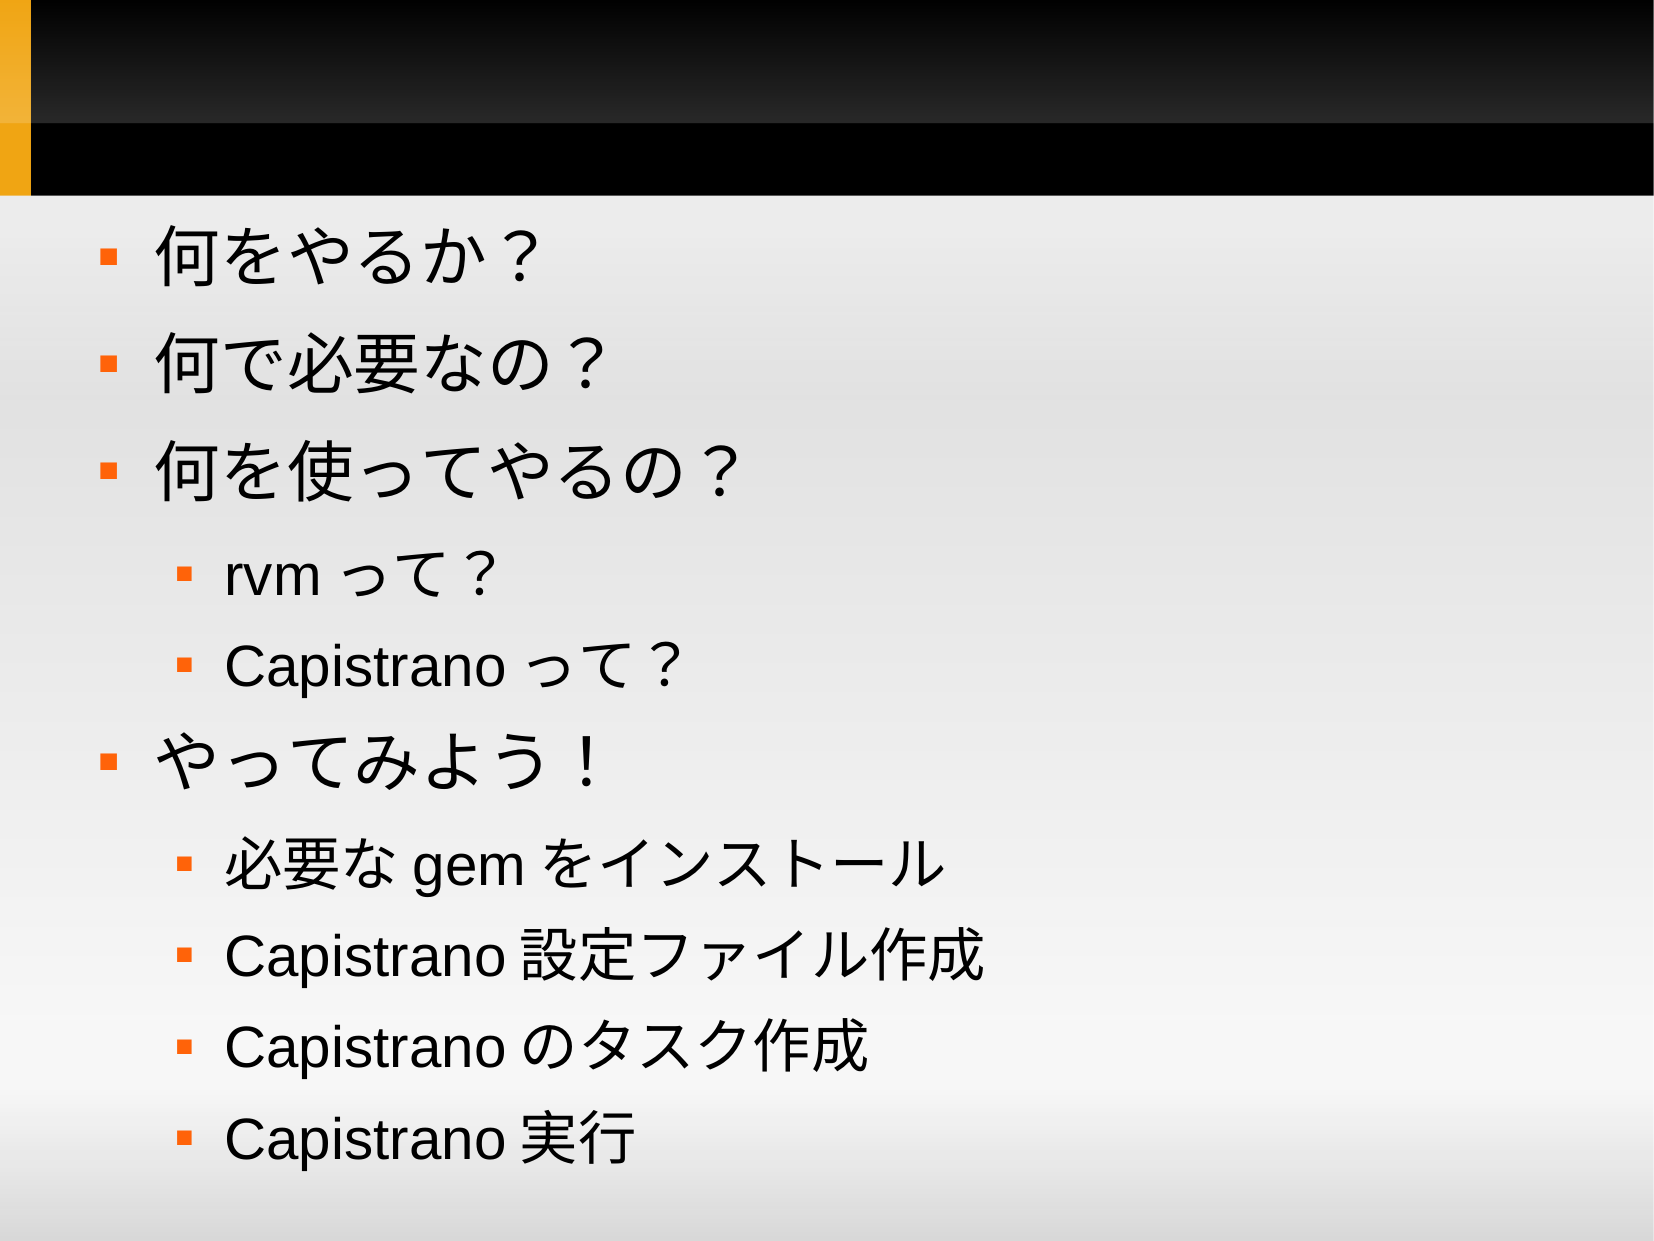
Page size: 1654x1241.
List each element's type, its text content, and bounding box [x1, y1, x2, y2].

list 何をやるか？ 何で必要なの？ 何を使ってやるの？ rvmって？ Capistranoって？ やってみよう！ 必要なgemをインストール Capistrano設定ファイル作成 Capistranoのタスク作成 Capistrano実行 [82, 219, 1571, 1174]
picture [0, 0, 1654, 1241]
